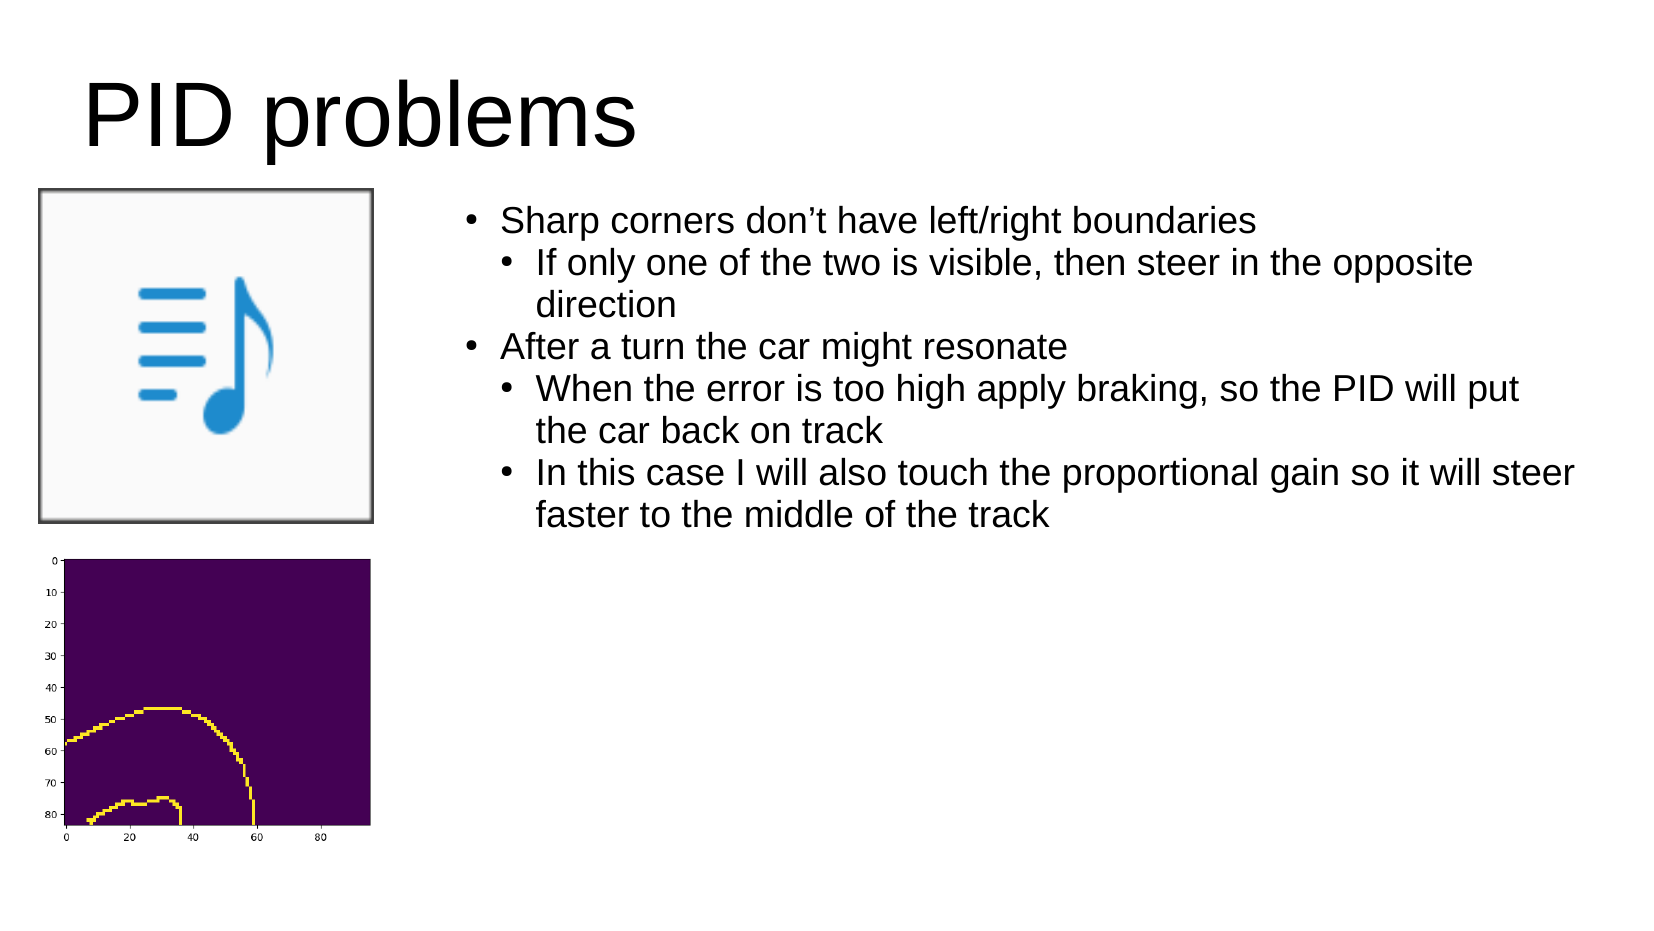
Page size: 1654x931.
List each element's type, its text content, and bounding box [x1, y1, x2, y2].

text_box [37, 187, 376, 526]
picture [37, 549, 376, 849]
text_box Sharp corners don’t have left/right boundaries If only one of the two is visible, then steer in the opposite direction After a turn the car might resonate When the error is too high apply braking, so the PID will put the car back on track In this case I will also touch the proportional gain so it will steer faster to the middle of the track [450, 192, 1613, 826]
title PID problems [82, 37, 1571, 193]
